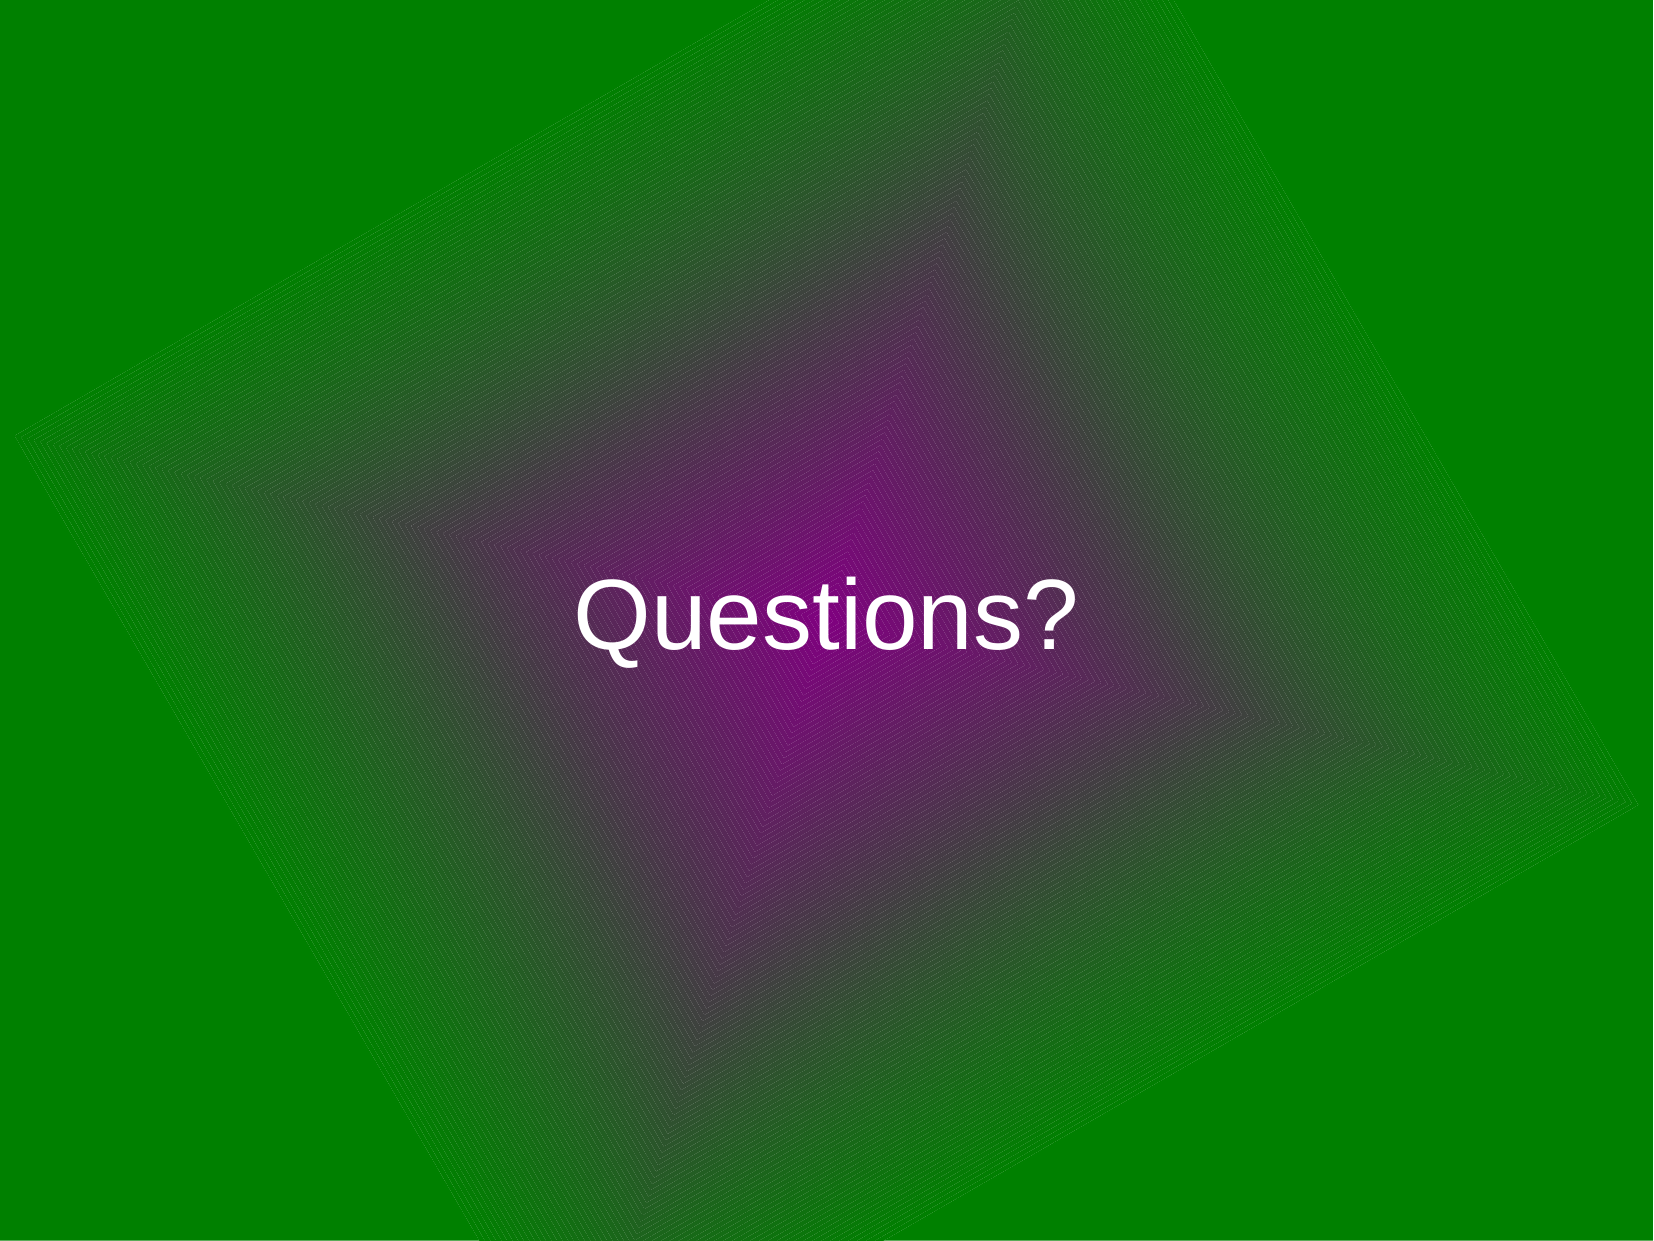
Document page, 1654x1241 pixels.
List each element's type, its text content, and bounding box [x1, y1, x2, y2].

subtitle Questions? [82, 134, 1571, 1096]
